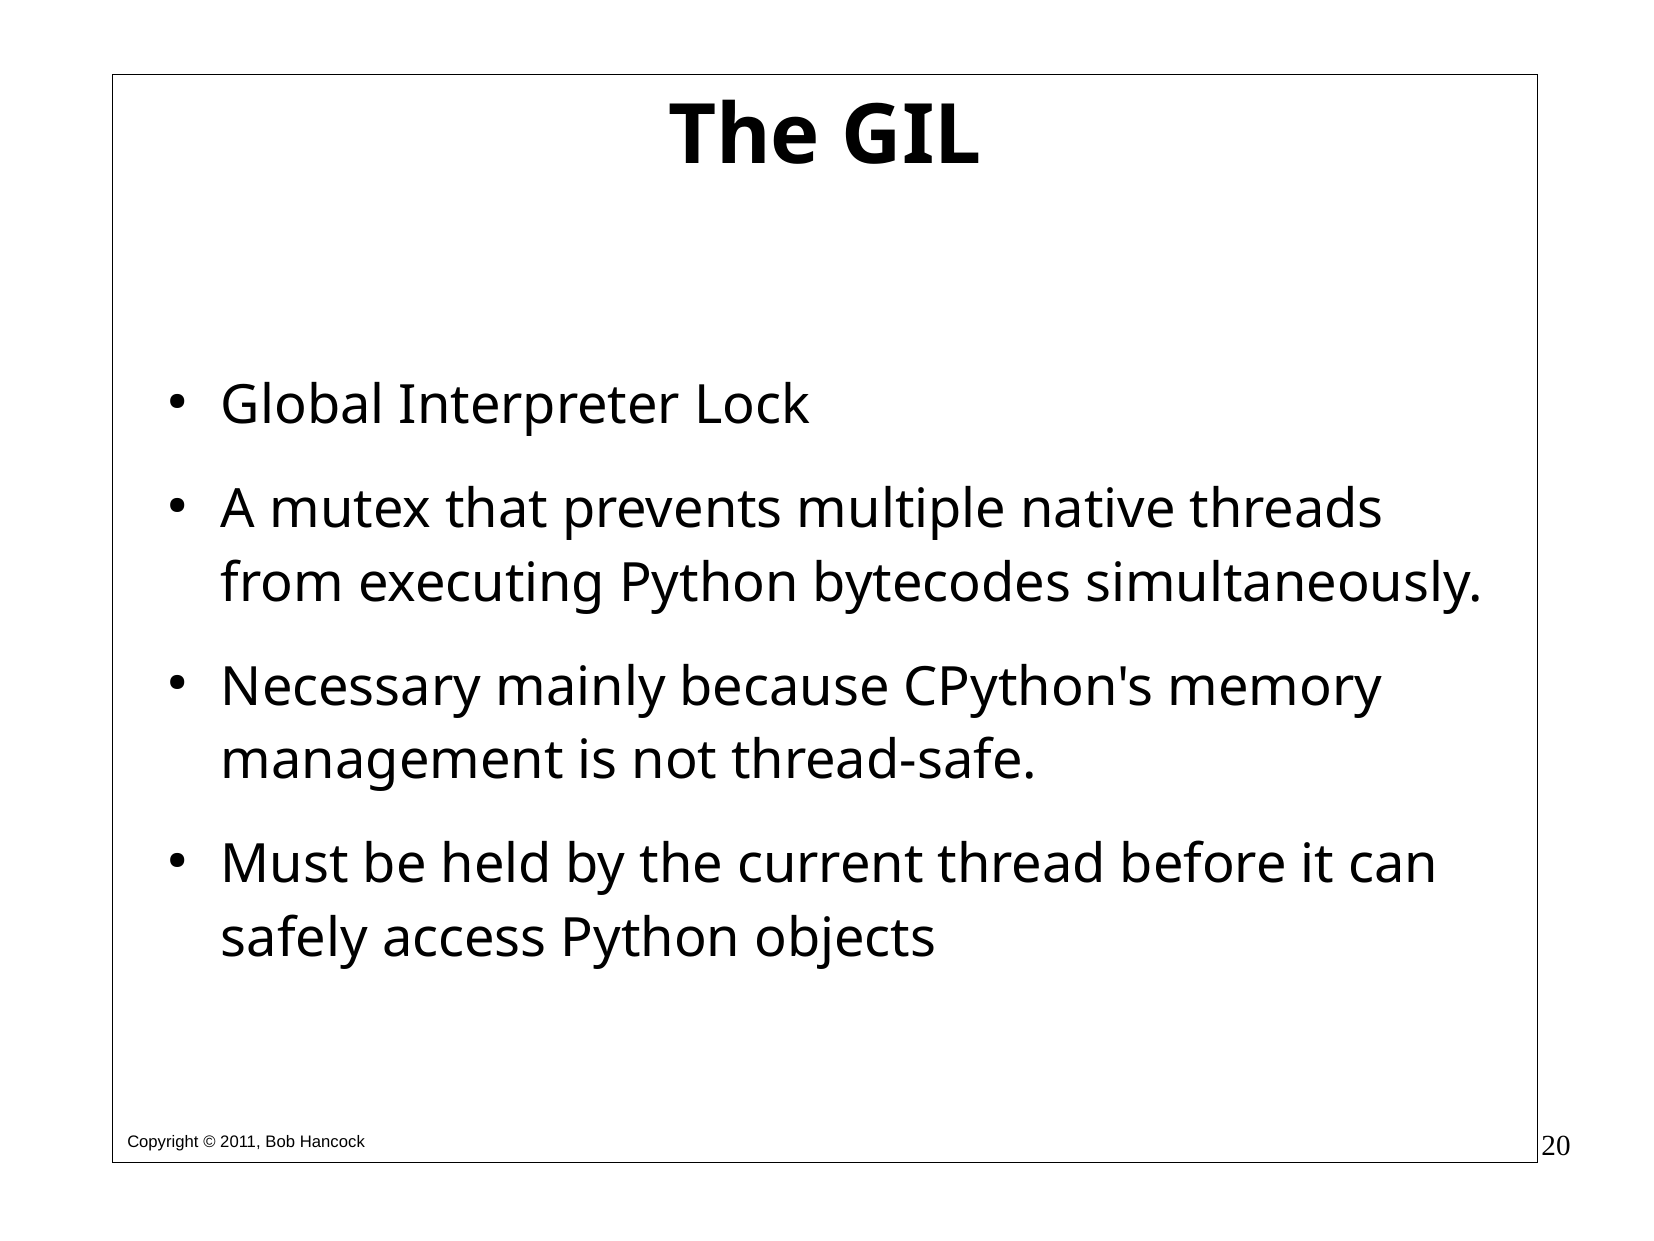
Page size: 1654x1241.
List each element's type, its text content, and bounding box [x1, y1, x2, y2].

text_box Copyright © 2011, Bob Hancock [112, 1125, 381, 1159]
list Global Interpreter Lock A mutex that prevents multiple native threads from executing Python bytecodes simultaneously. Necessary mainly because CPython's memory management is not thread-safe. Must be held by the current thread before it can safely access Python objects [150, 262, 1501, 1126]
title The GIL [112, 75, 1538, 188]
